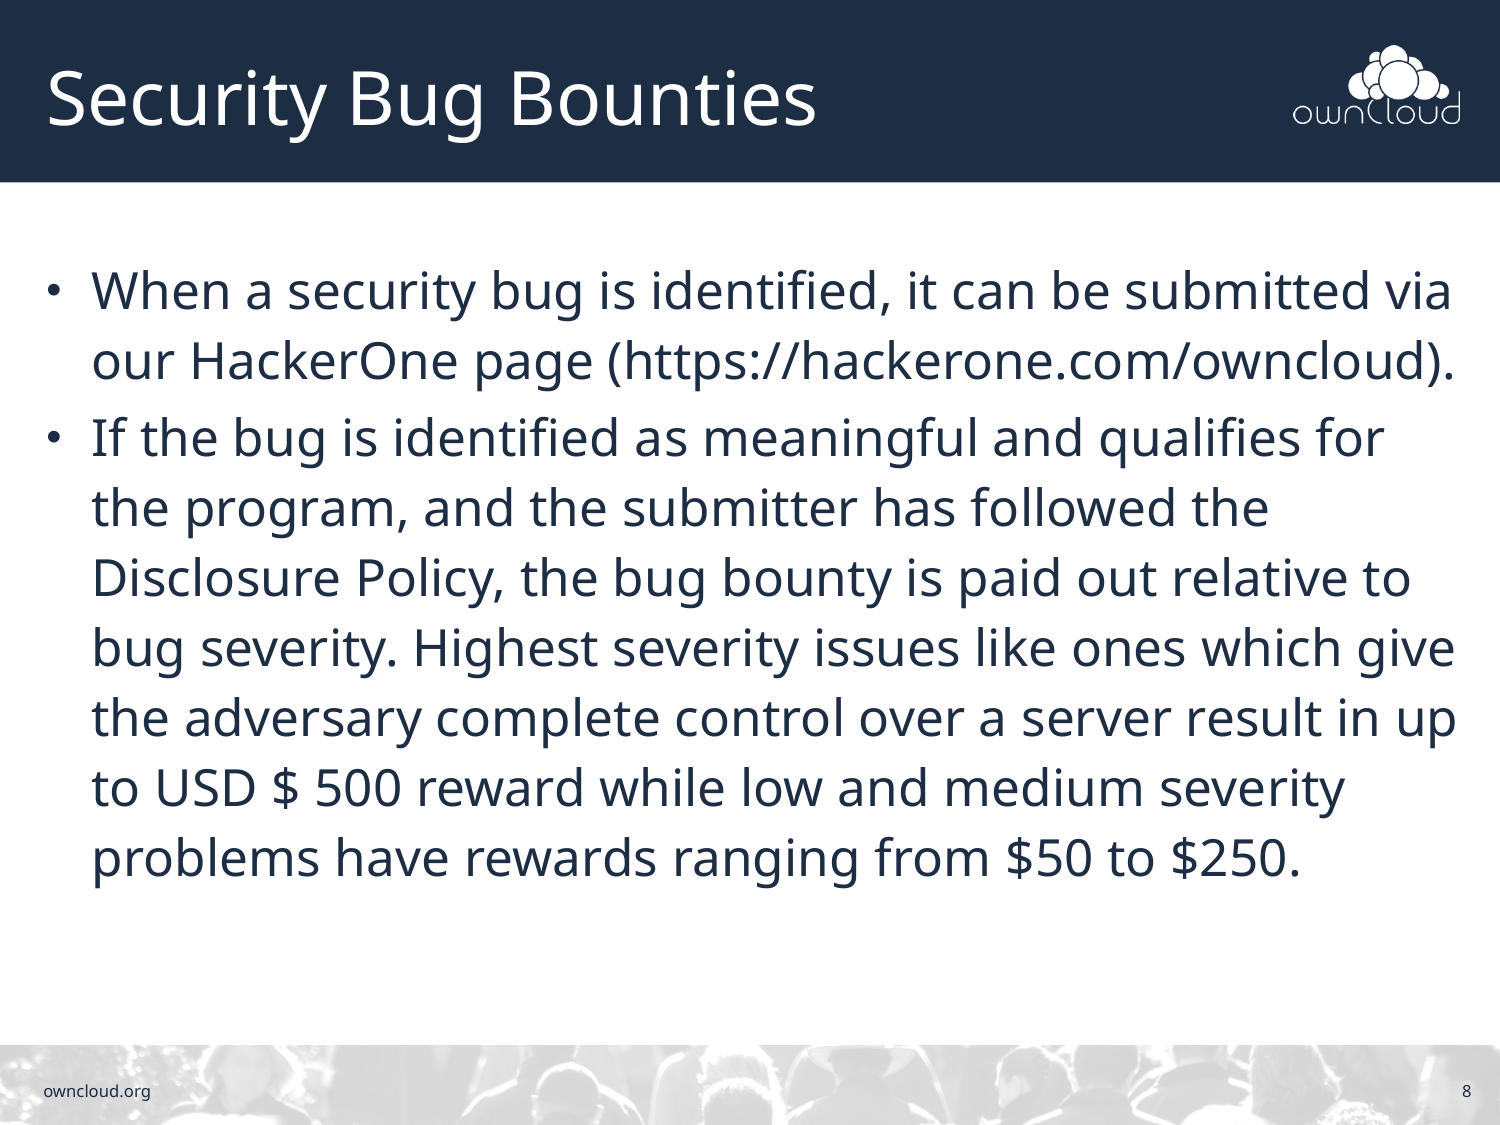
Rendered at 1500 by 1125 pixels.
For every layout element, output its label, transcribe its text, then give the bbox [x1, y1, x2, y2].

list When a security bug is identified, it can be submitted via our HackerOne page (https://hackerone.com/owncloud). If the bug is identified as meaningful and qualifies for the program, and the submitter has followed the Disclosure Policy, the bug bounty is paid out relative to bug severity. Highest severity issues like ones which give the adversary complete control over a server result in up to USD $ 500 reward while low and medium severity problems have rewards ranging from $50 to $250. [46, 254, 1465, 1026]
picture [1293, 45, 1460, 124]
picture [0, 1045, 1500, 1125]
title Security Bug Bounties [46, 5, 1258, 187]
